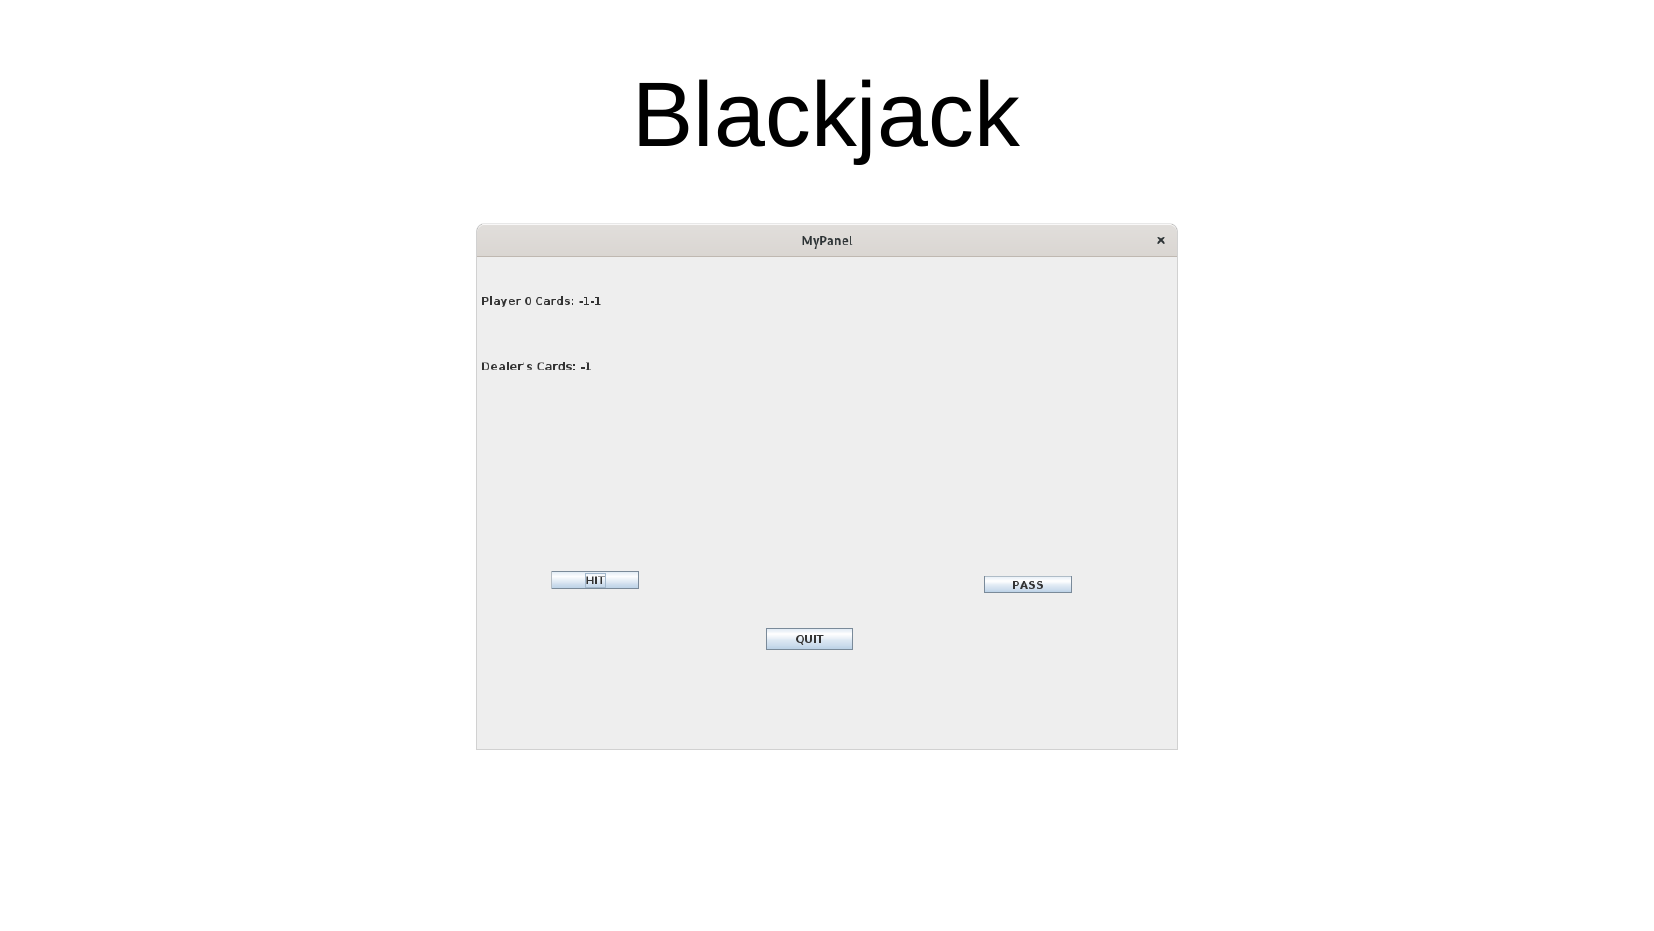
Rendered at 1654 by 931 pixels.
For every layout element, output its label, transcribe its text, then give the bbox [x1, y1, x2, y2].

picture [468, 217, 1185, 758]
title Blackjack [82, 37, 1571, 193]
